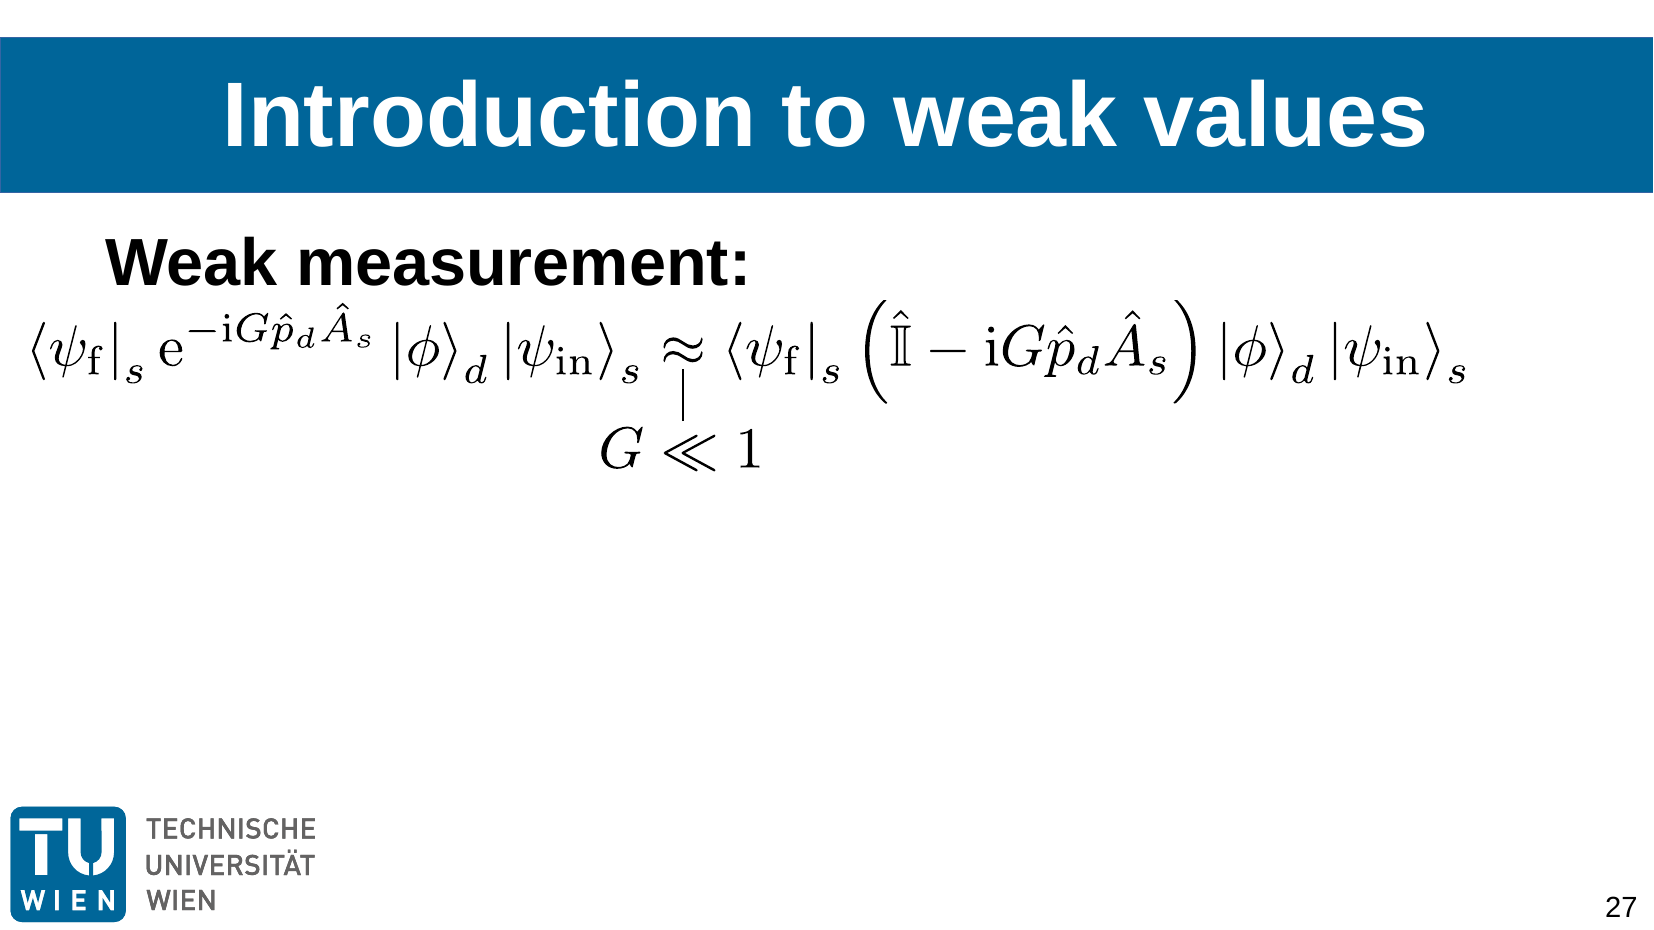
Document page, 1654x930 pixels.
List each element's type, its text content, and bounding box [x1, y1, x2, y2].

picture [15, 300, 1470, 405]
picture [600, 421, 765, 482]
list Weak measurement: [105, 225, 1593, 765]
title Introduction to weak values [0, 37, 1653, 193]
